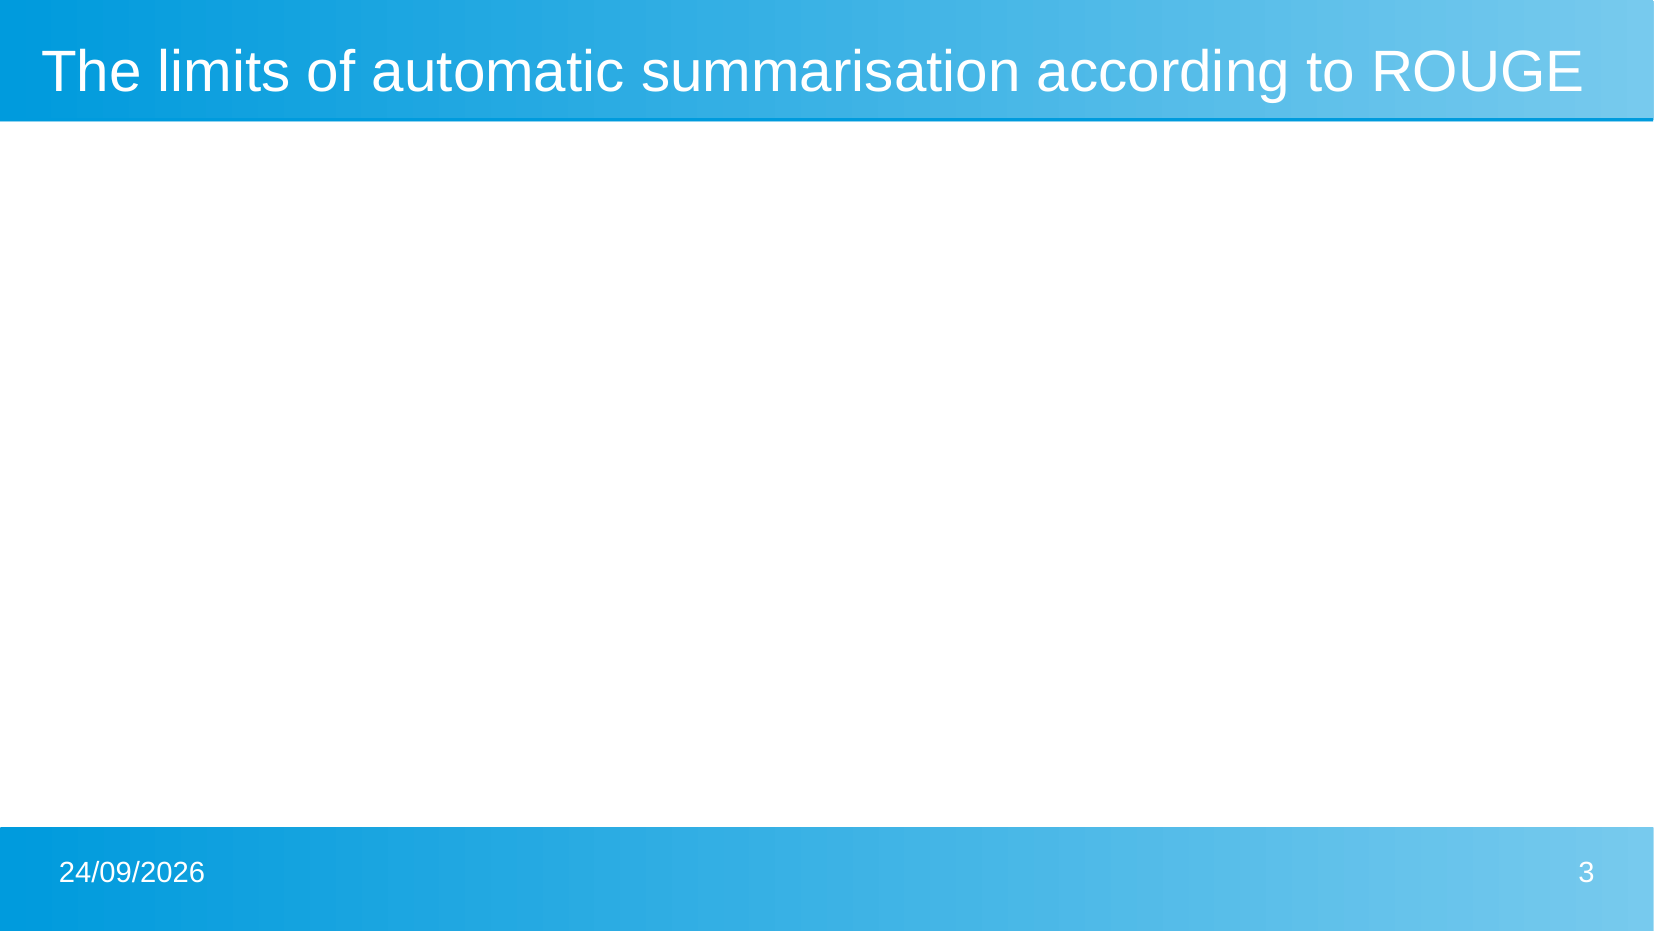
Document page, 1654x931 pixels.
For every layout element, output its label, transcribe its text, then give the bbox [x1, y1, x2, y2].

title The limits of automatic summarisation according to ROUGE [0, 0, 1654, 148]
